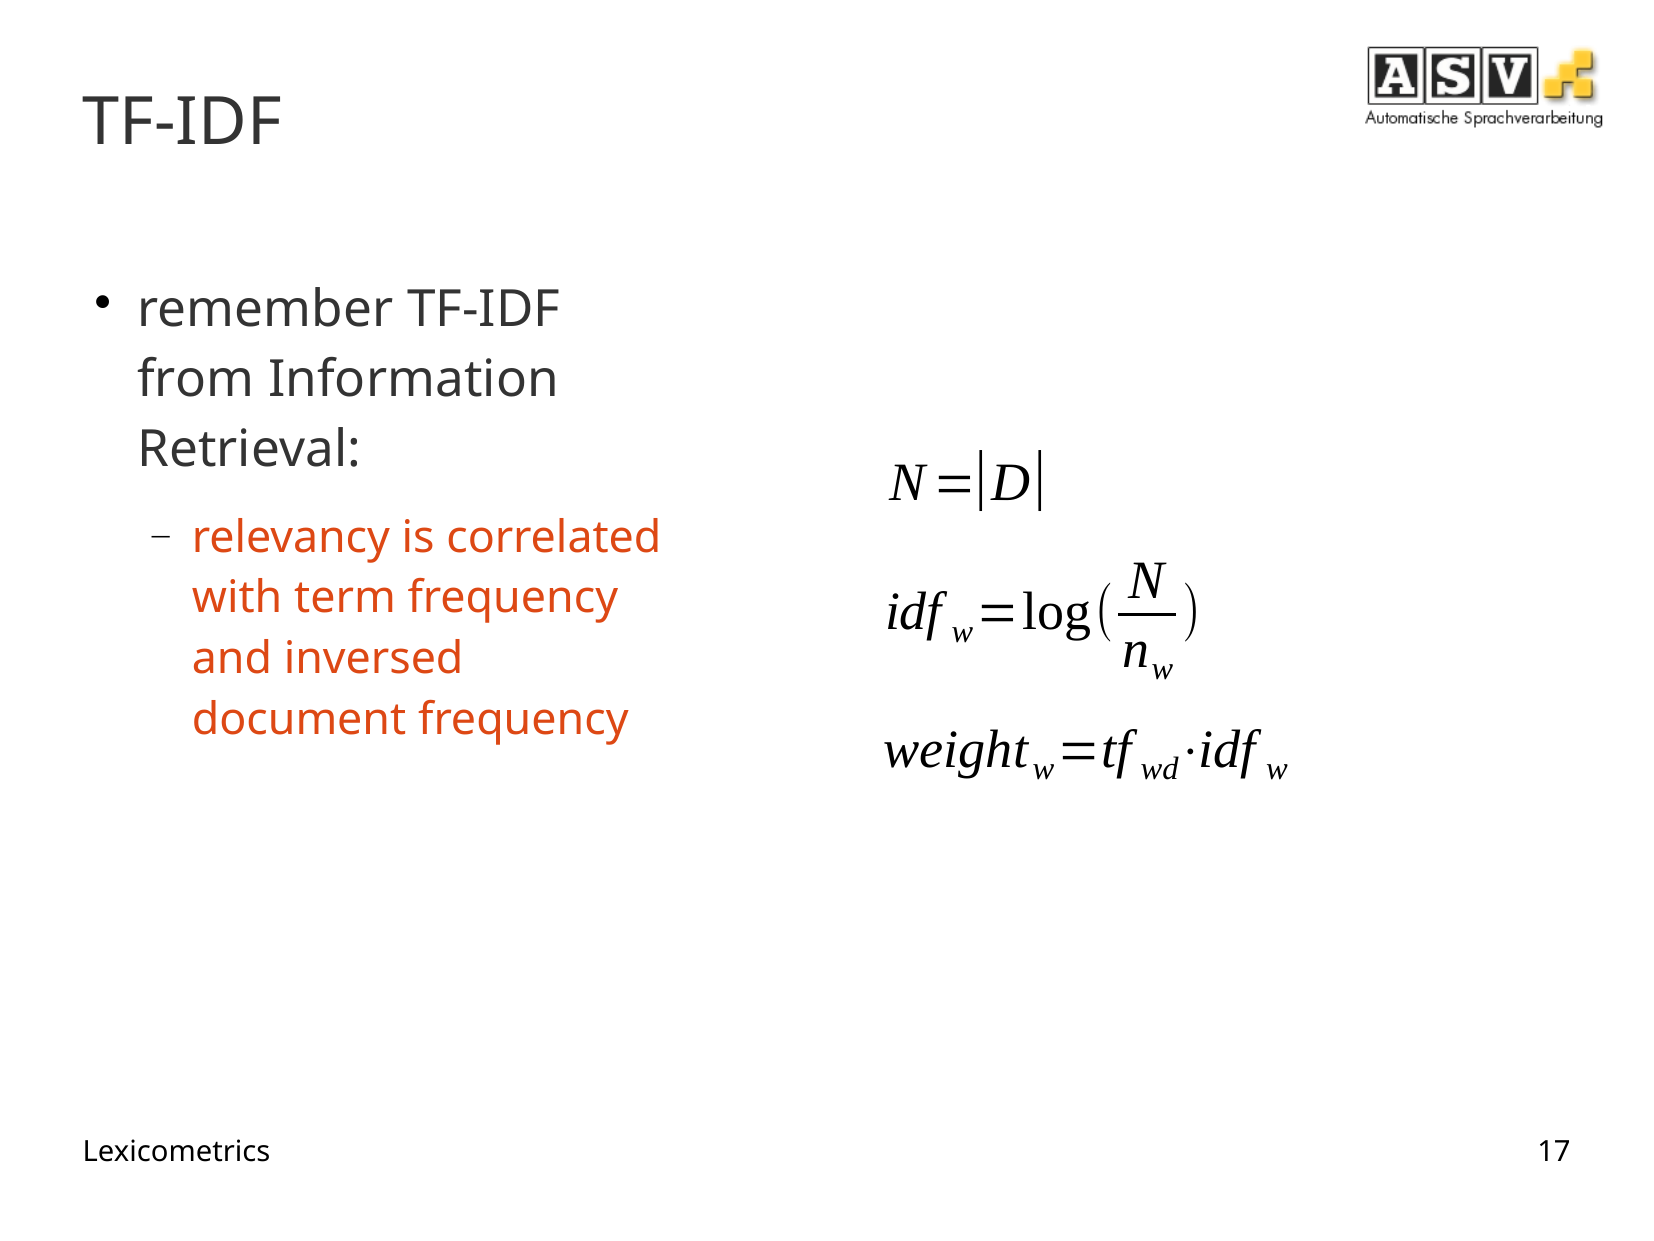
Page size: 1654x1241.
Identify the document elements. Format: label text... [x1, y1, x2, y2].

chart [881, 448, 1056, 515]
title TF-IDF [82, 49, 1347, 189]
picture [1364, 43, 1605, 129]
chart [878, 550, 1207, 687]
list remember TF-IDF from Information Retrieval: relevancy is correlated with term frequency and inversed document frequency [82, 271, 674, 756]
chart [875, 718, 1295, 787]
